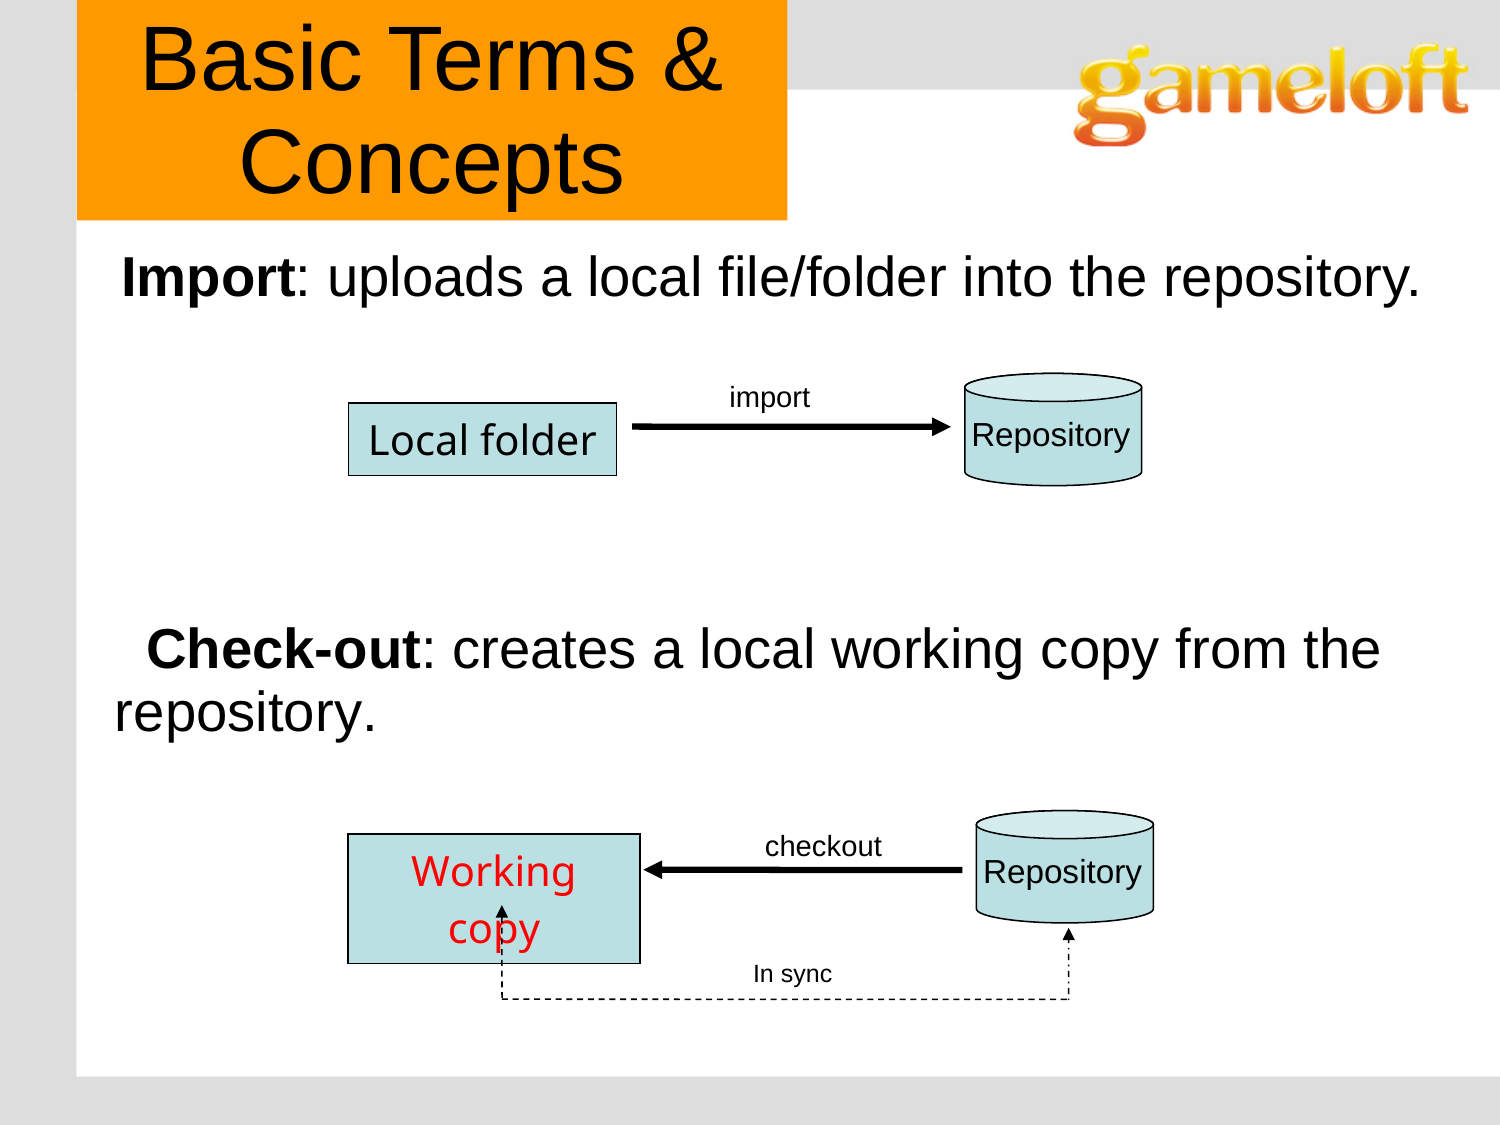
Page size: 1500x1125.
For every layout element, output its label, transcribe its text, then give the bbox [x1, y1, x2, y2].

text_box Repository [962, 845, 1164, 899]
text_box Repository [950, 408, 1152, 462]
text_box checkout [749, 822, 904, 871]
text_box Local folder [348, 402, 617, 476]
text_box [964, 389, 1142, 408]
text_box Working copy [348, 834, 640, 964]
text_box In sync [738, 952, 848, 996]
list Import: uploads a local file/folder into the repository. [88, 237, 1500, 334]
text_box Check-out: creates a local working copy from the repository. [100, 609, 1471, 752]
text_box [976, 899, 1154, 923]
title Basic Terms & Concepts [76, 0, 788, 221]
picture [0, 0, 1500, 1125]
text_box [976, 826, 1154, 845]
text_box [964, 462, 1142, 486]
text_box import [714, 373, 845, 422]
